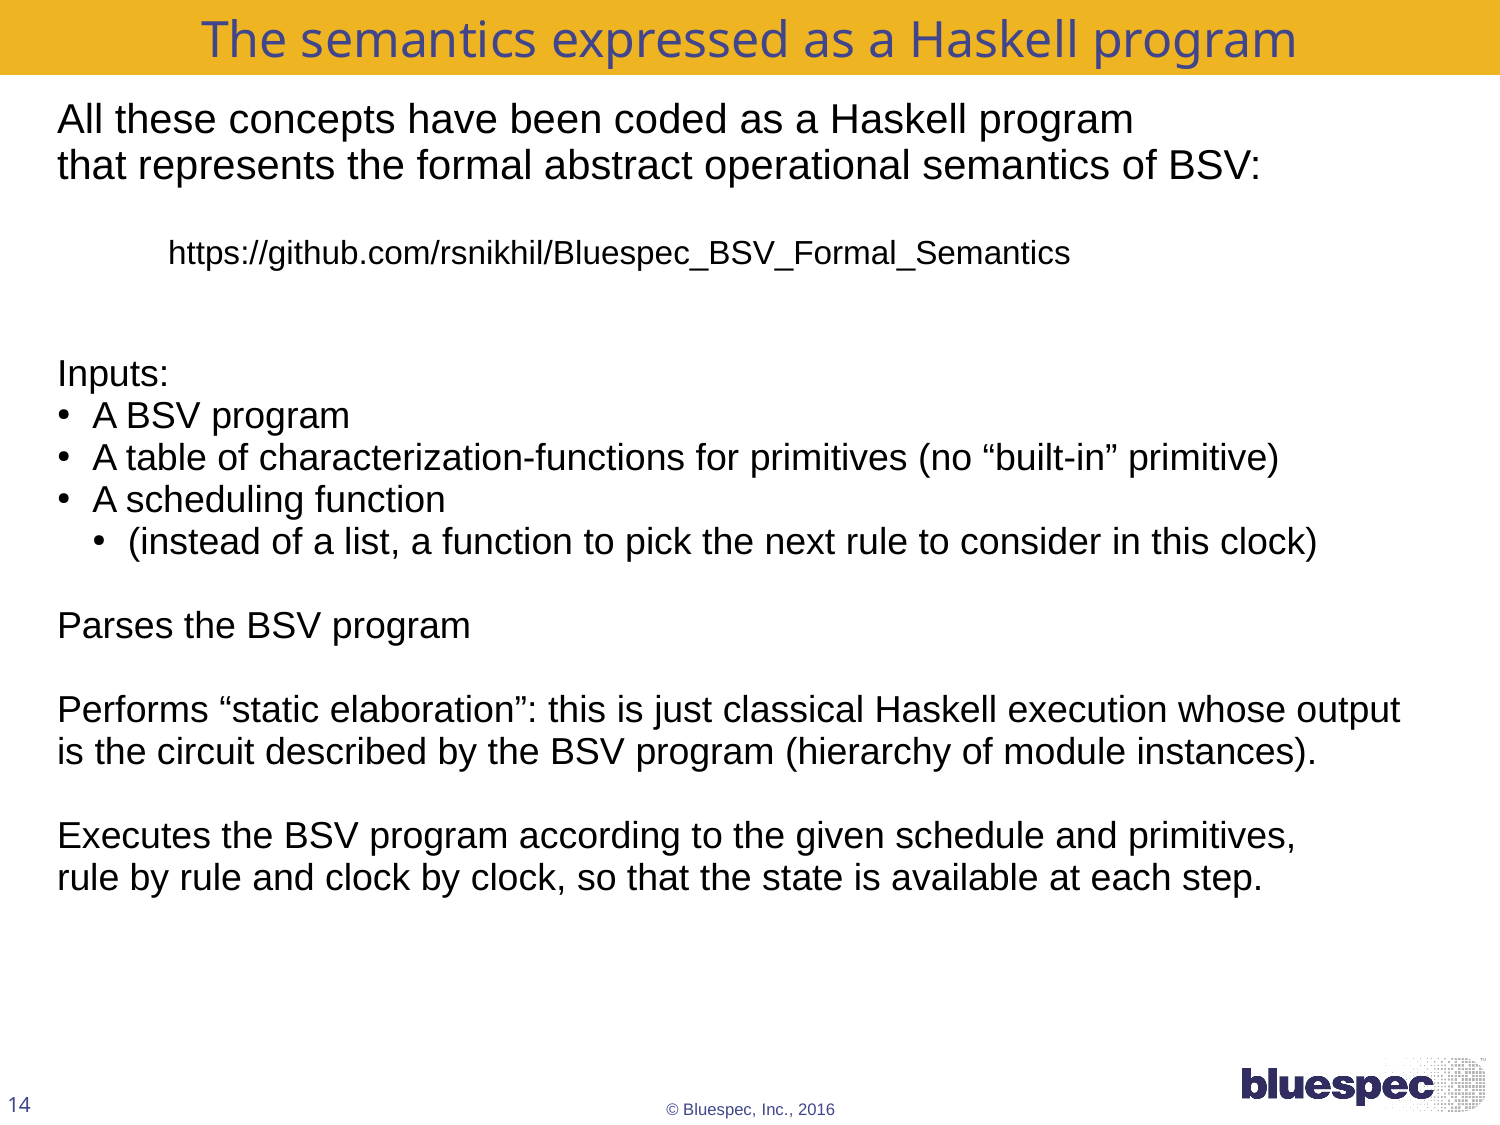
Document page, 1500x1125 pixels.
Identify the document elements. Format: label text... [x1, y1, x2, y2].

text_box The semantics expressed as a Haskell program [0, 0, 1500, 75]
text_box All these concepts have been coded as a Haskell program that represents the formal abstract operational semantics of BSV: https://github.com/rsnikhil/Bluespec_BSV_Formal_Semantics [42, 87, 1456, 282]
slide_number <number> [7, 1044, 320, 1120]
picture [1242, 1058, 1487, 1112]
text_box Inputs: A BSV program A table of characterization-functions for primitives (no “built-in” primitive) A scheduling function (instead of a list, a function to pick the next rule to consider in this clock) Parses the BSV program Performs “static elaboration”: this is just classical Haskell execution whose output is the circuit described by the BSV program (hierarchy of module instances). Executes the BSV program according to the given schedule and primitives, rule by rule and clock by clock, so that the state is available at each step. [42, 345, 1423, 906]
